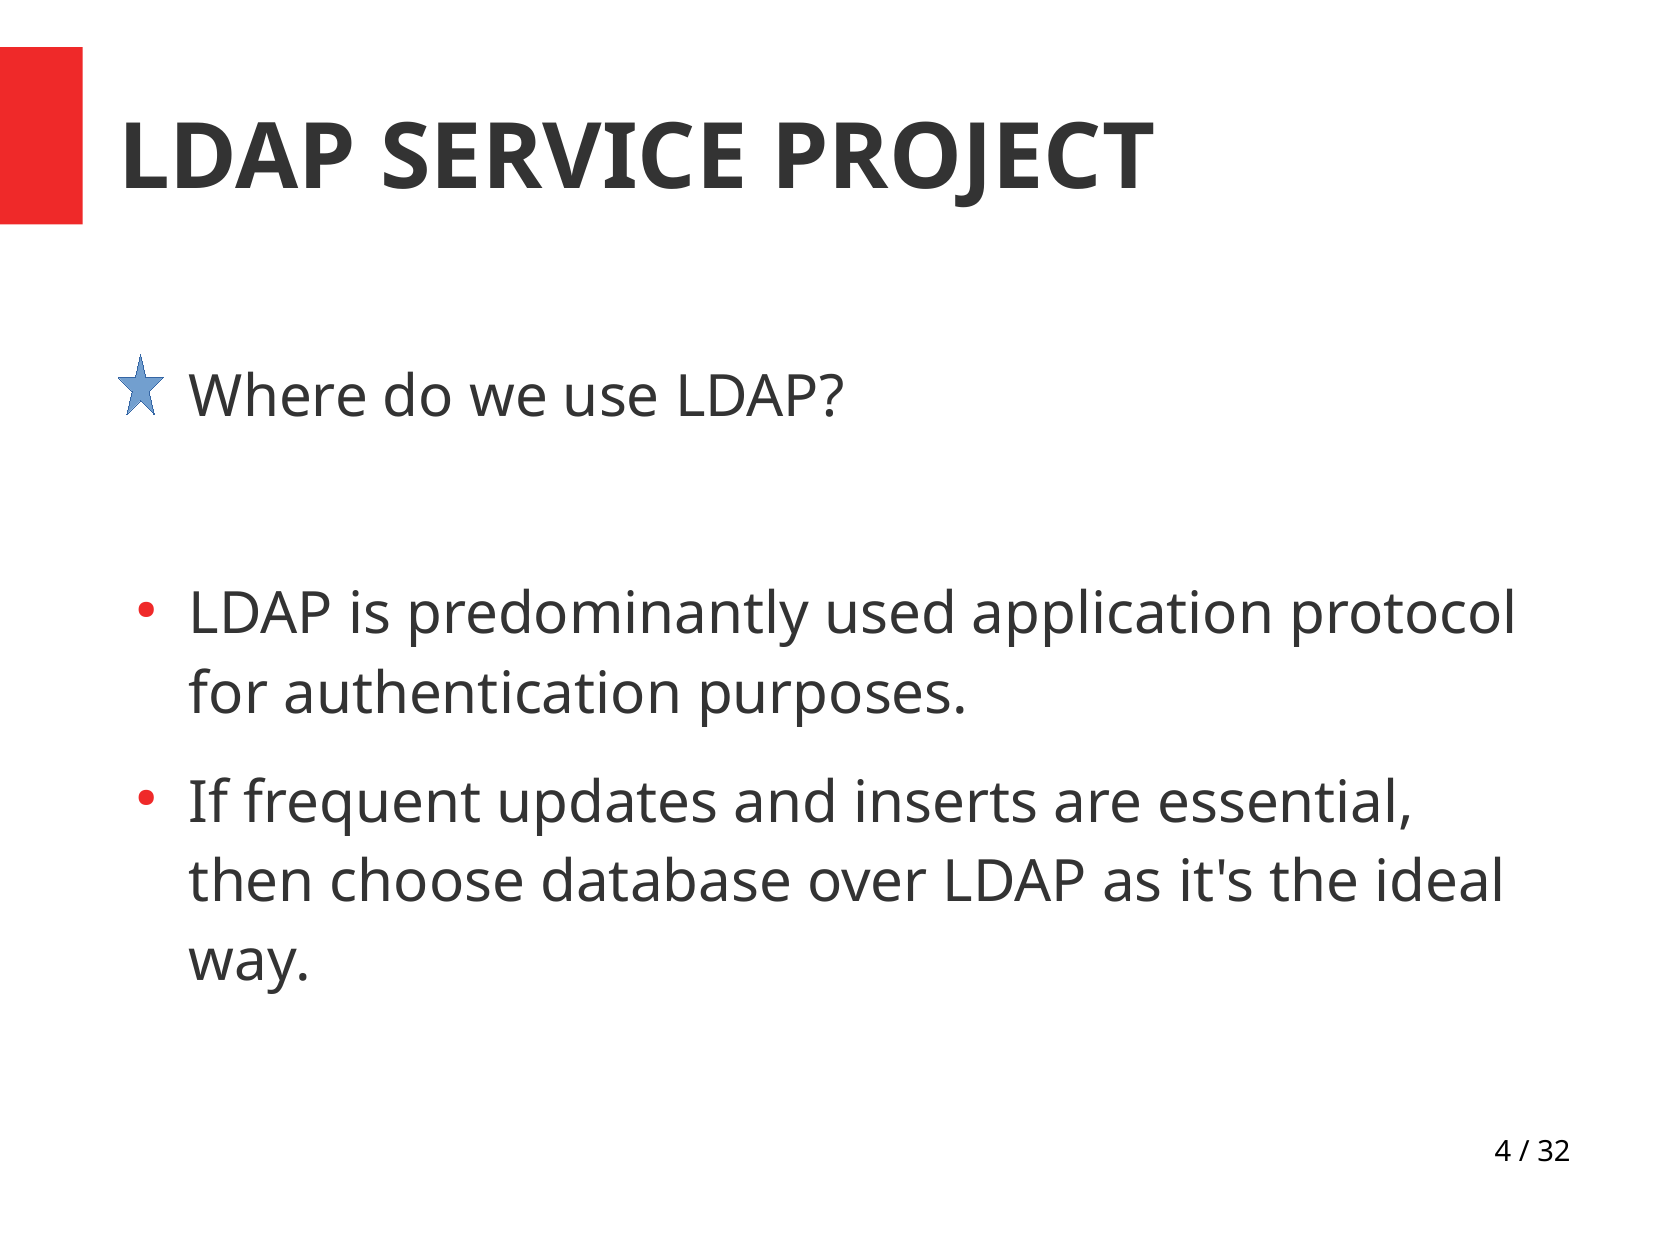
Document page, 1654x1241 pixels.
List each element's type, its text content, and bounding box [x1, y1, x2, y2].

title LDAP SERVICE PROJECT [118, 49, 1571, 257]
text_box [118, 354, 164, 415]
list Where do we use LDAP? LDAP is predominantly used application protocol for authentication purposes. If frequent updates and inserts are essential, then choose database over LDAP as it's the ideal way. [118, 354, 1536, 1074]
